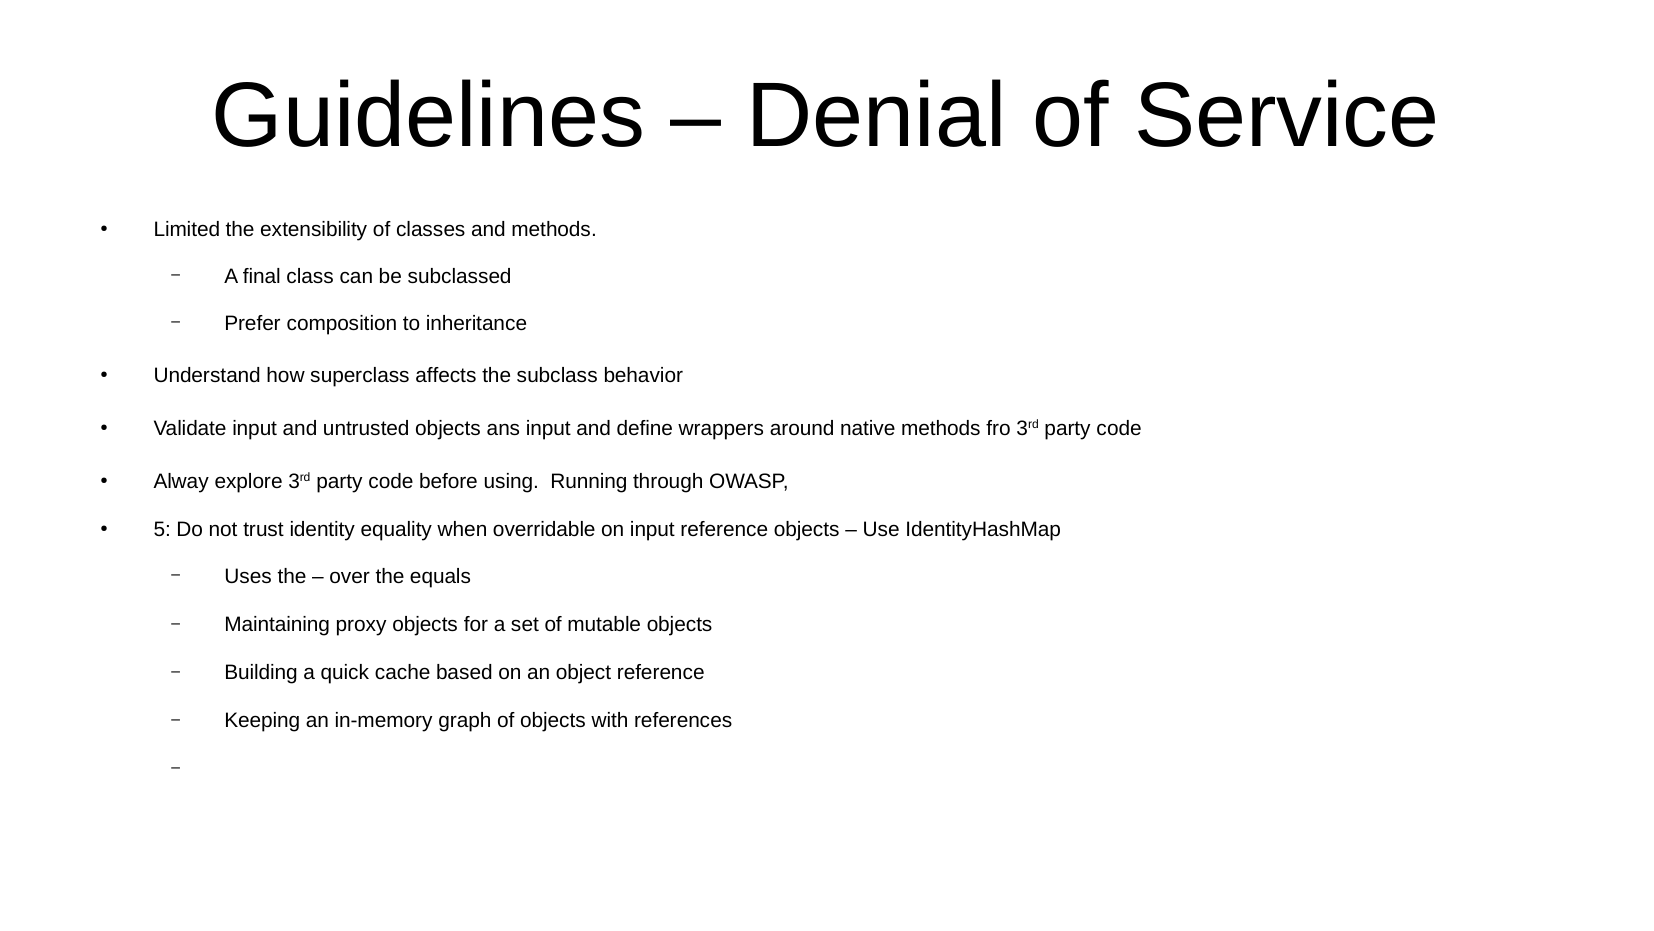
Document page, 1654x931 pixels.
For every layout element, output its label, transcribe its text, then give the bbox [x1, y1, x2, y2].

list Limited the extensibility of classes and methods. A final class can be subclassed Prefer composition to inheritance Understand how superclass affects the subclass behavior Validate input and untrusted objects ans input and define wrappers around native methods fro 3rd party code Alway explore 3rd party code before using. Running through OWASP, 5: Do not trust identity equality when overridable on input reference objects – Use IdentityHashMap Uses the – over the equals Maintaining proxy objects for a set of mutable objects Building a quick cache based on an object reference Keeping an in-memory graph of objects with references [82, 217, 1571, 758]
title Guidelines – Denial of Service [82, 37, 1571, 193]
